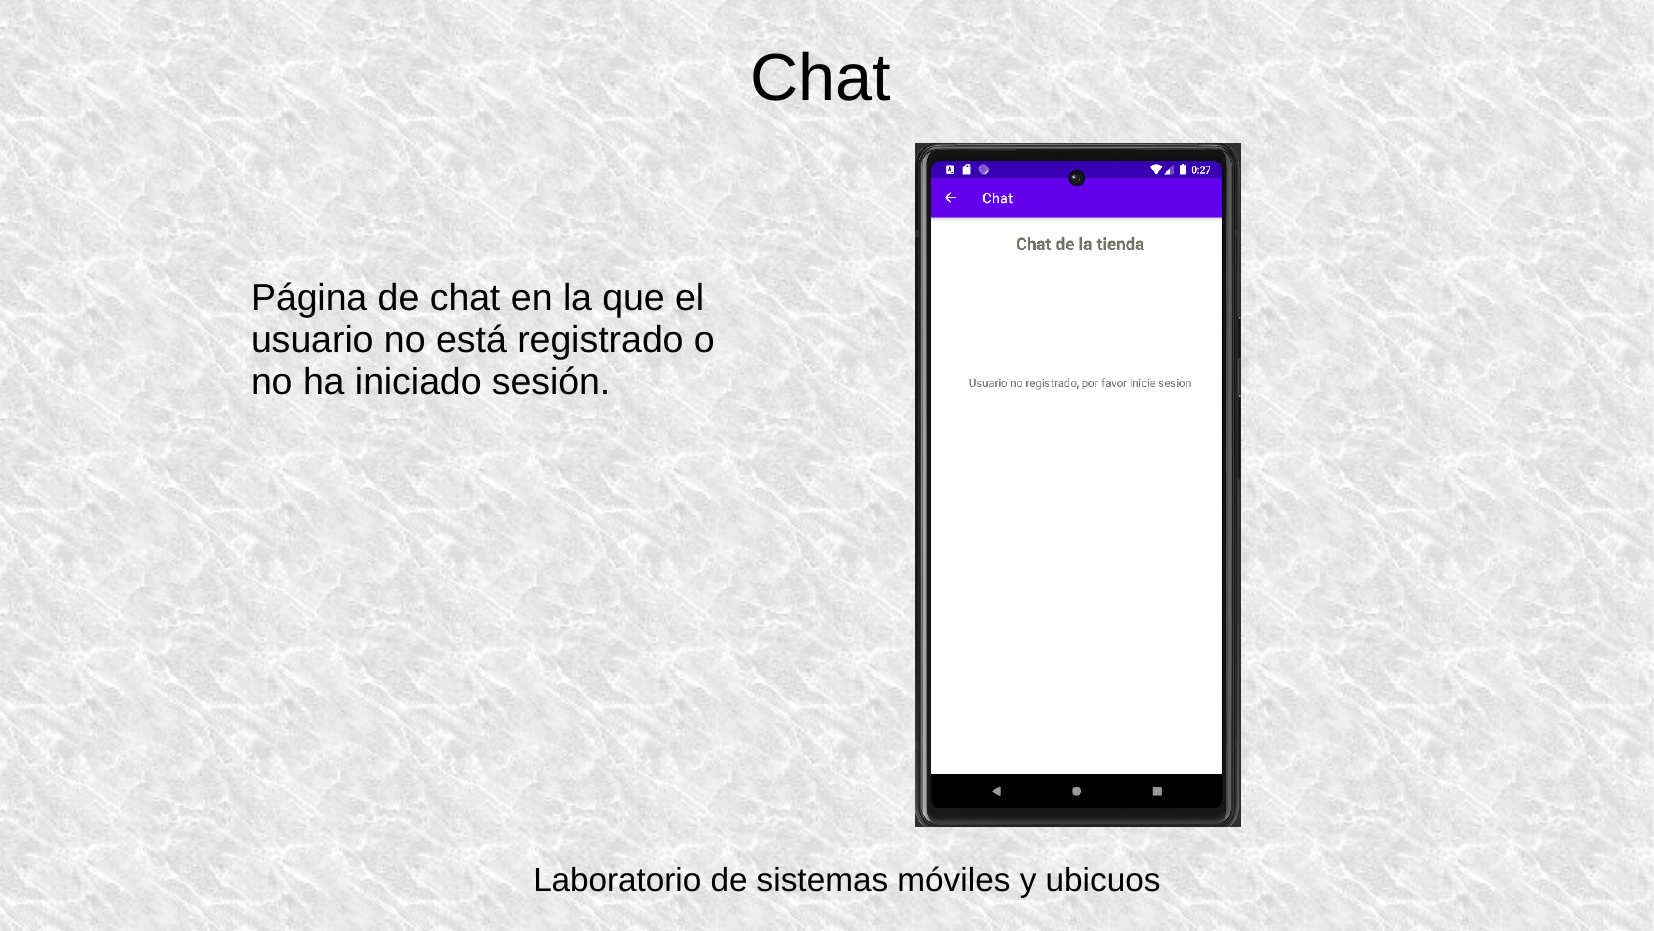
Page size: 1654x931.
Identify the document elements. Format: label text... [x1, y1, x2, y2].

text_box Página de chat en la que el usuario no está registrado o no ha iniciado sesión. [236, 269, 739, 453]
text_box Laboratorio de sistemas móviles y ubicuos [59, 854, 1565, 931]
title Chat [76, 0, 1565, 156]
picture [0, 0, 1654, 931]
